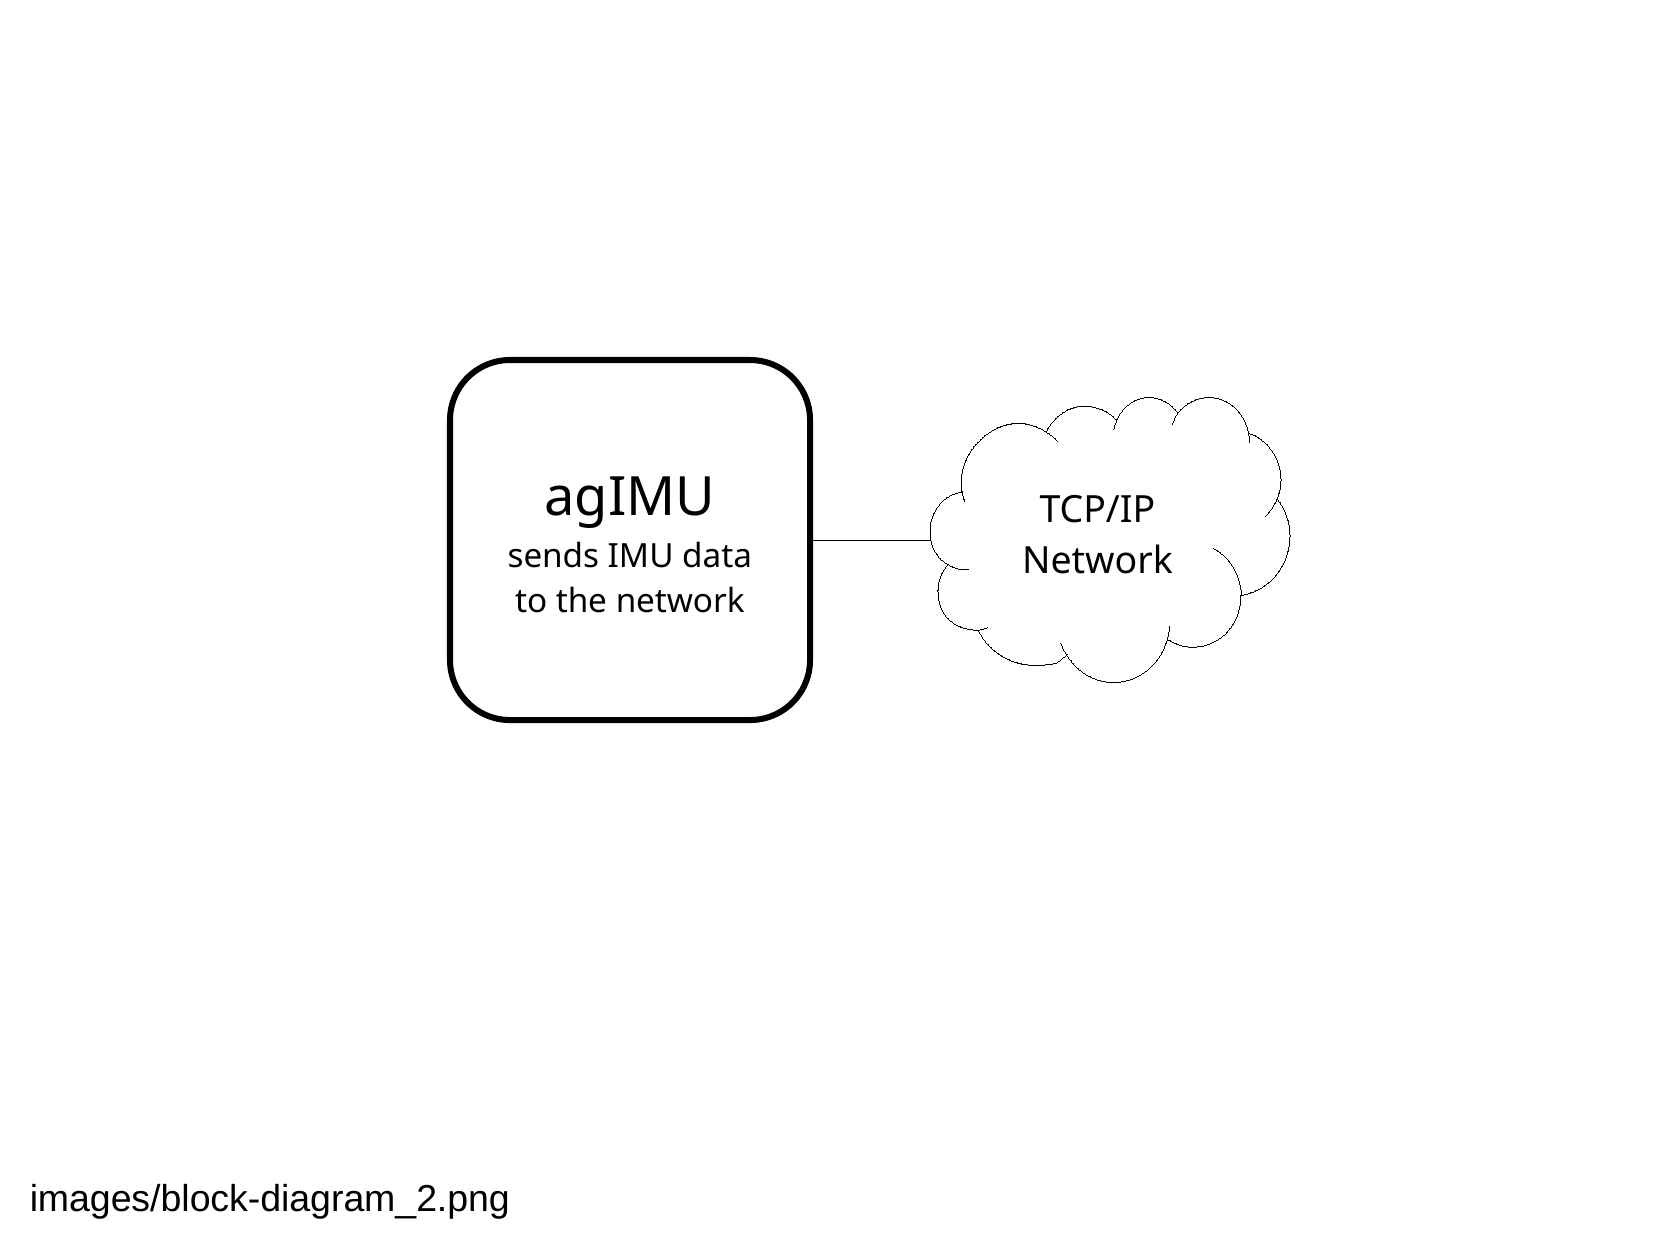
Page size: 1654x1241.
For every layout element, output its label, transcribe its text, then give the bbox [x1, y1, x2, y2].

text_box TCP/IP Network [930, 397, 1291, 683]
text_box images/block-diagram_2.png [15, 1170, 525, 1227]
text_box agIMU sends IMU data to the network [450, 360, 811, 721]
